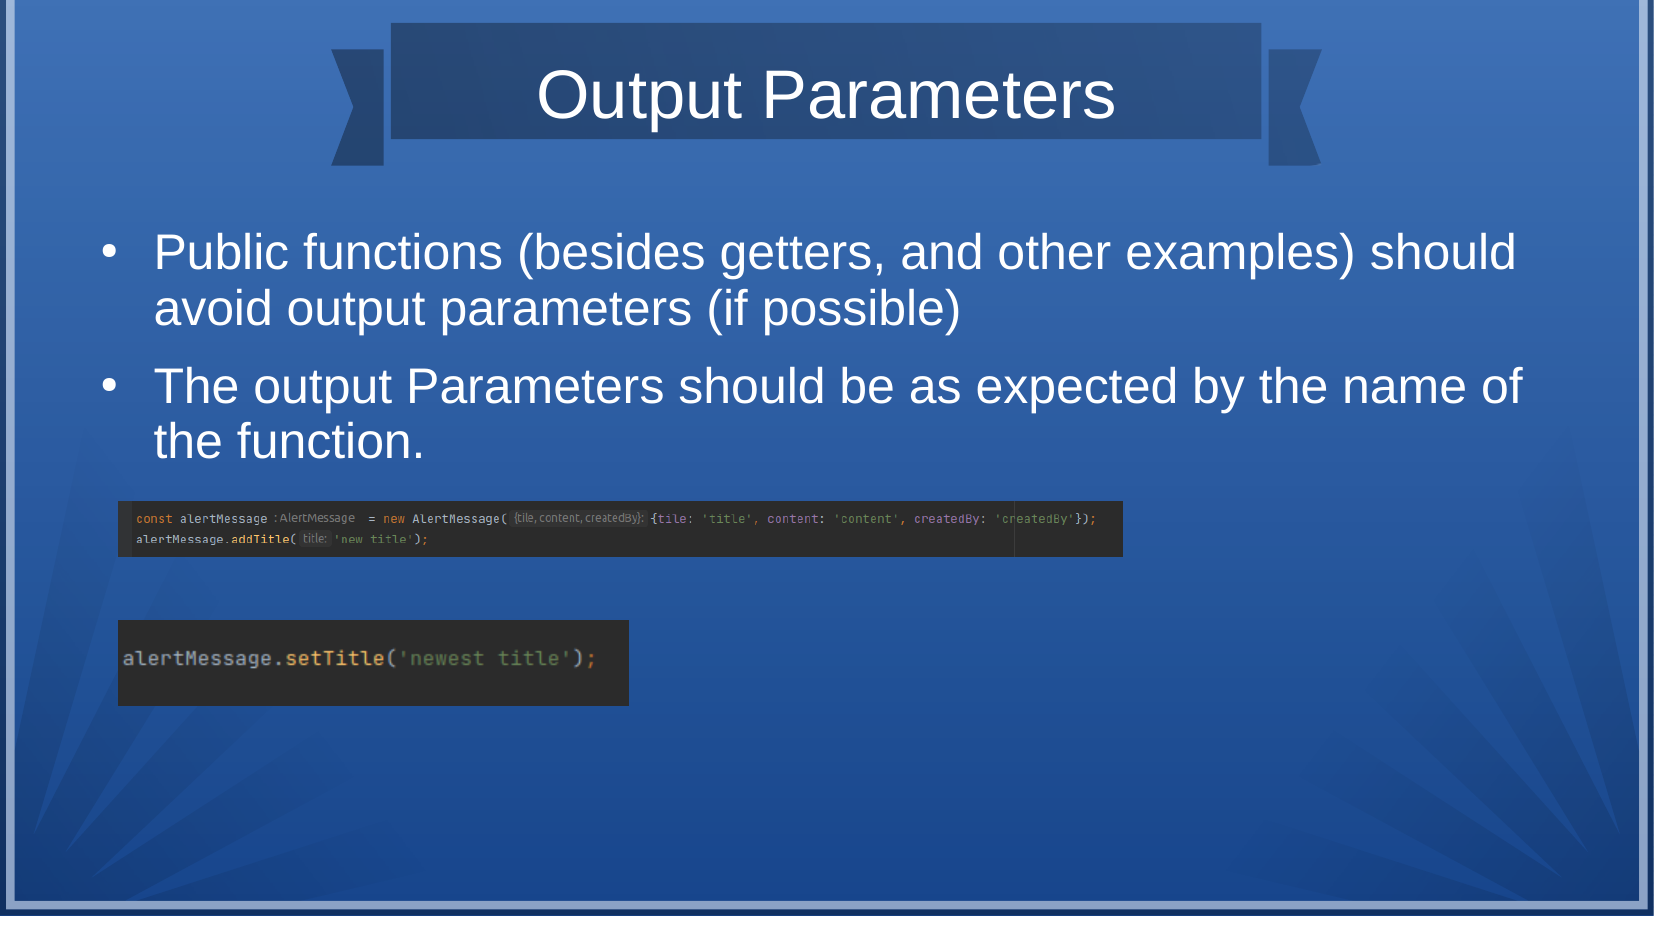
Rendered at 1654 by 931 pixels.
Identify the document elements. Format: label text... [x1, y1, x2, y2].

picture [118, 501, 1123, 557]
title Output Parameters [389, 35, 1264, 154]
picture [118, 620, 629, 706]
list Public functions (besides getters, and other examples) should avoid output parameters (if possible) The output Parameters should be as expected by the name of the function. [82, 224, 1571, 848]
